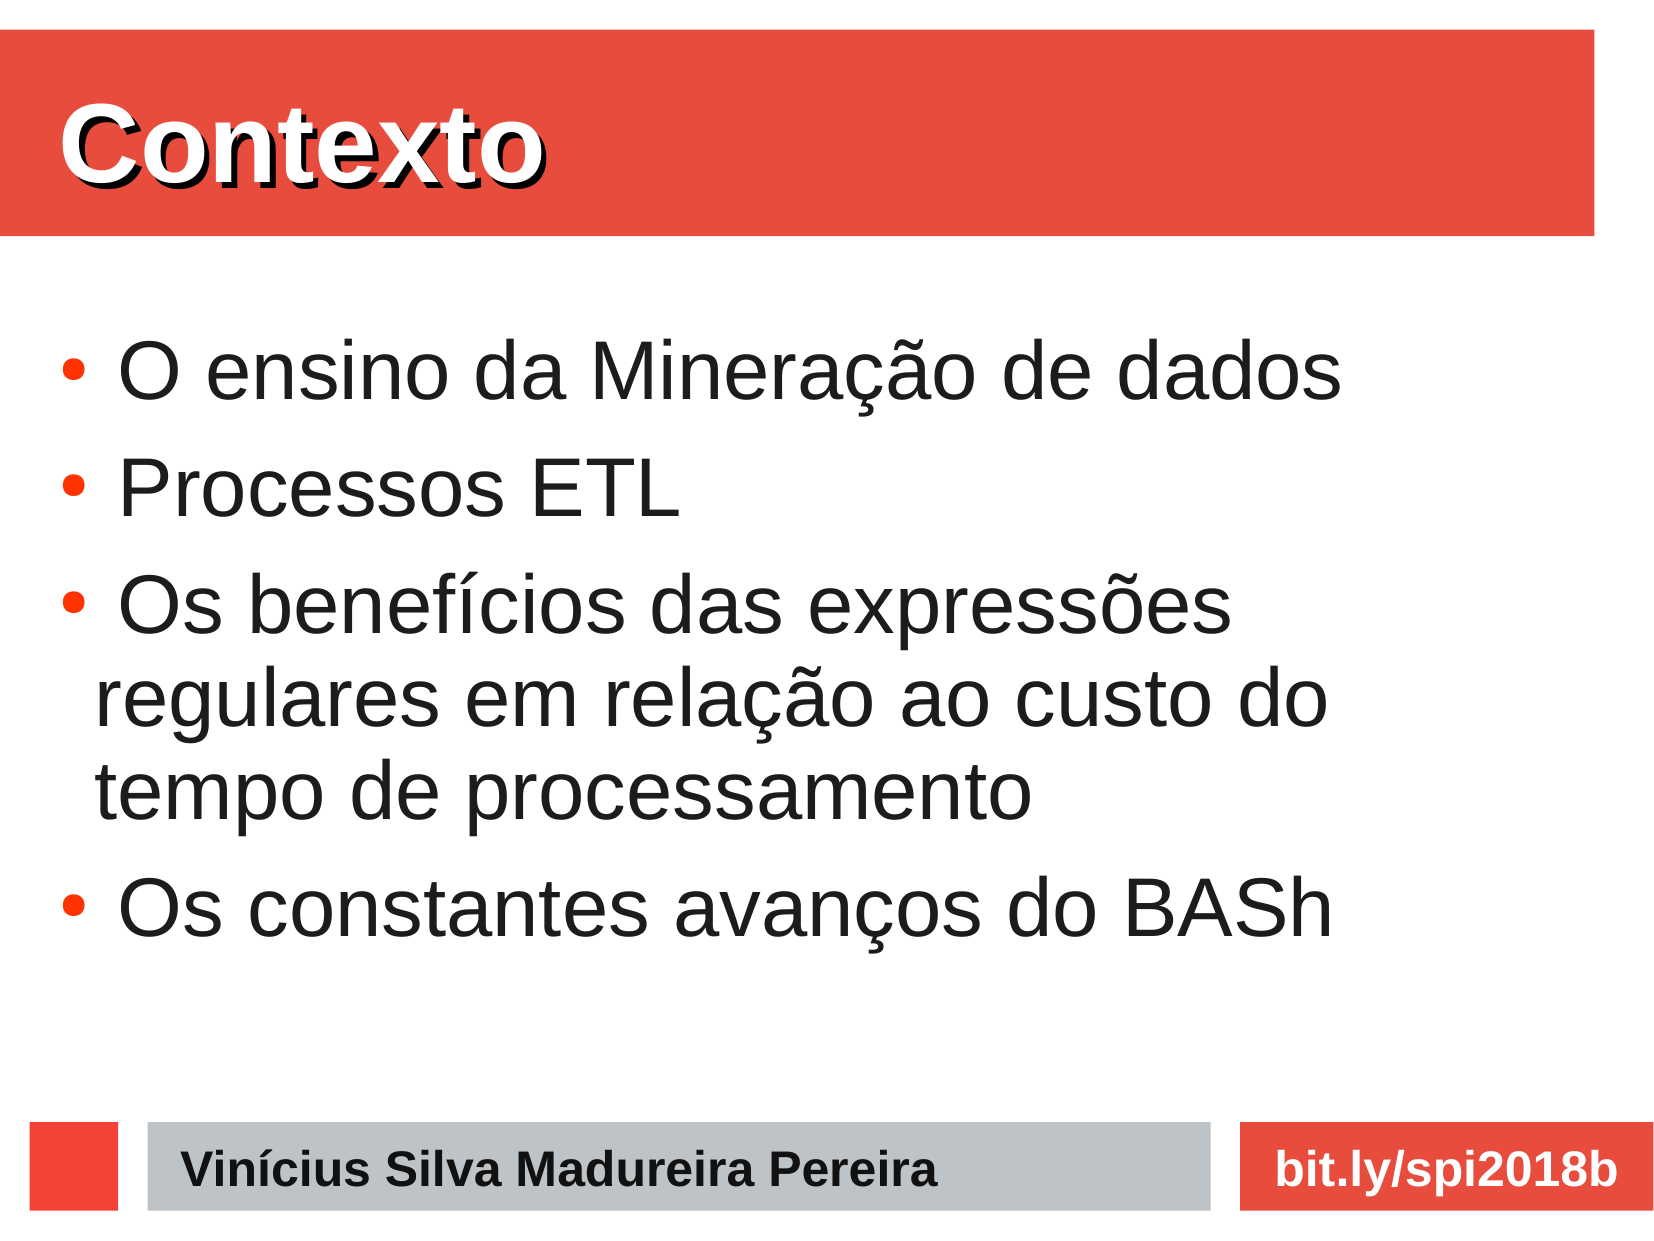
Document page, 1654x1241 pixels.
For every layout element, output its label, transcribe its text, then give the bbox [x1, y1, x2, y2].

list O ensino da Mineração de dados Processos ETL Os benefícios das expressões regulares em relação ao custo do tempo de processamento Os constantes avanços do BASh [59, 324, 1565, 1093]
text_box bit.ly/spi2018b [1228, 1133, 1654, 1205]
text_box Vinícius Silva Madureira Pereira [165, 1133, 1170, 1205]
title Contexto [59, 59, 1595, 207]
